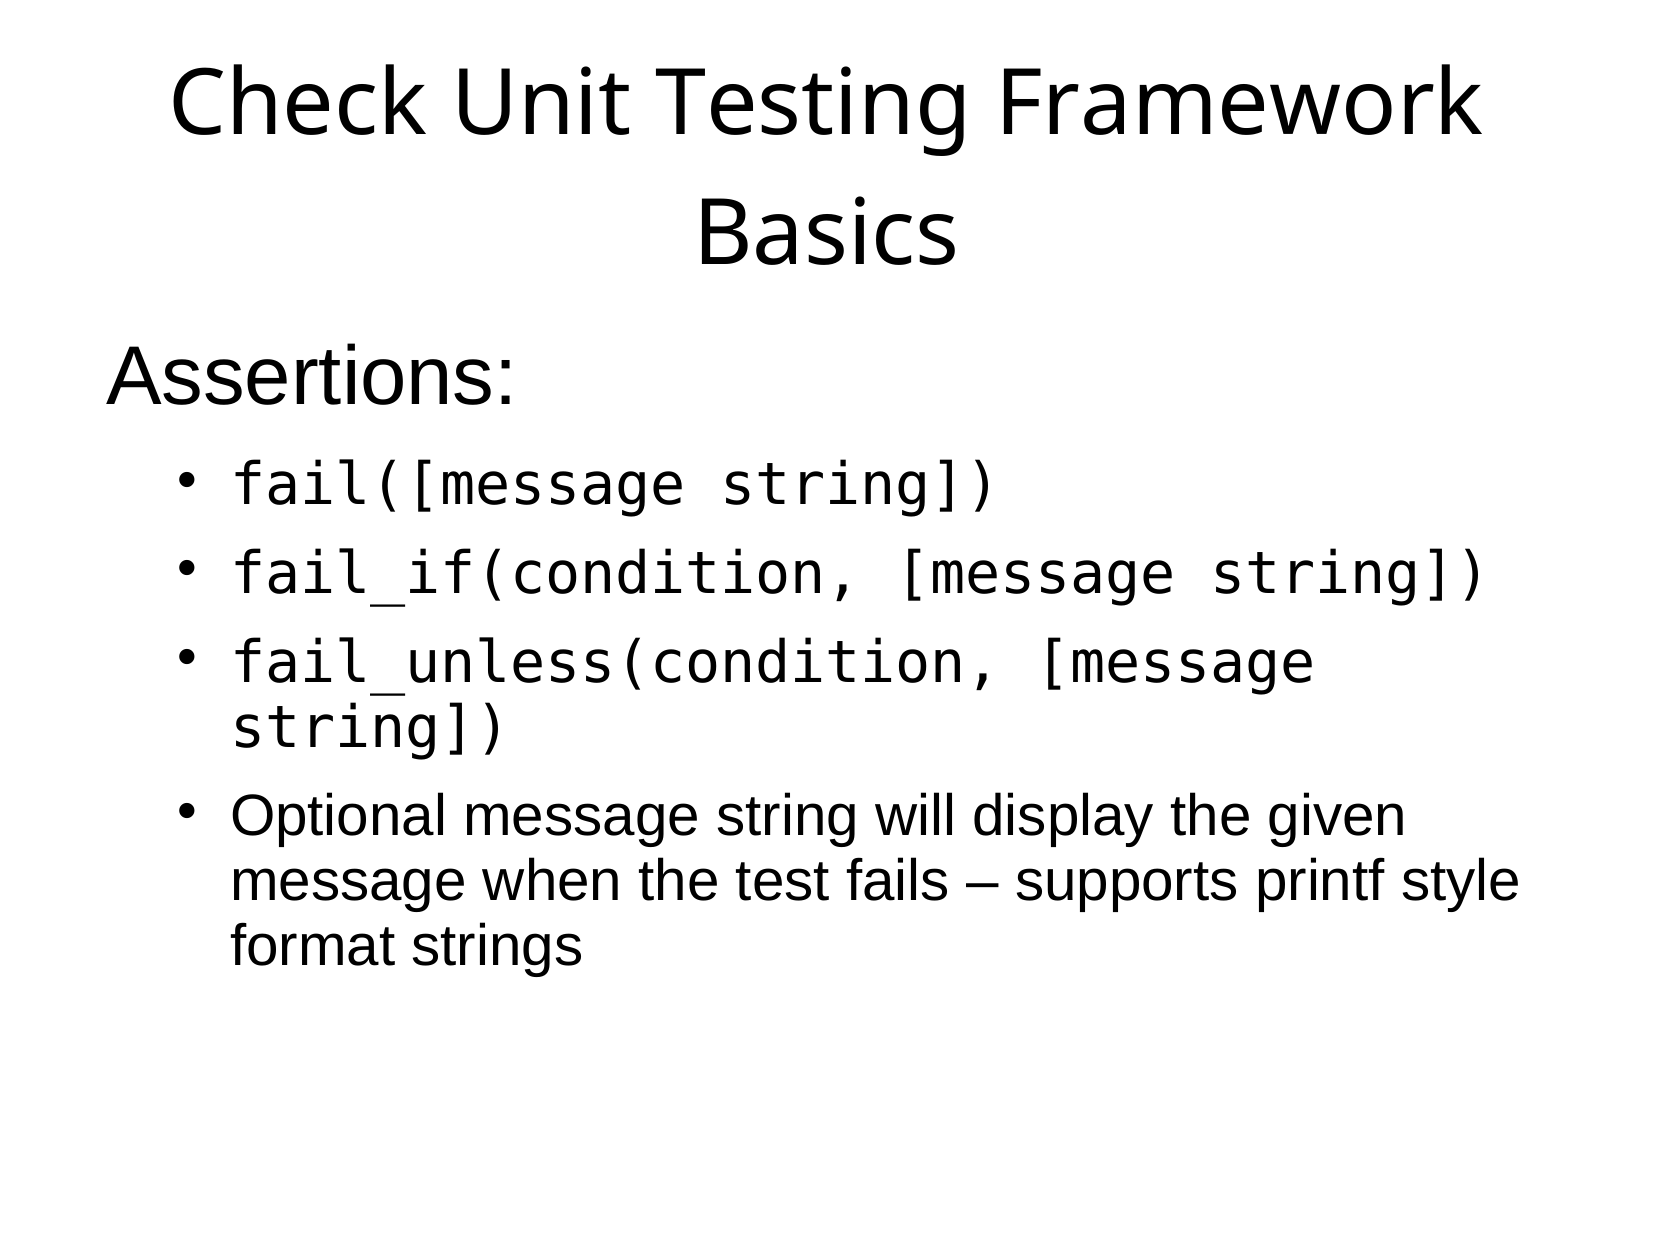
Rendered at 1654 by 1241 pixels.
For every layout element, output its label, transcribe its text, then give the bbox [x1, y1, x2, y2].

list Assertions: fail([message string]) fail_if(condition, [message string]) fail_unless(condition, [message string]) Optional message string will display the given message when the test fails – supports printf style format strings [88, 324, 1577, 1144]
title Check Unit Testing Framework Basics [29, 23, 1624, 283]
